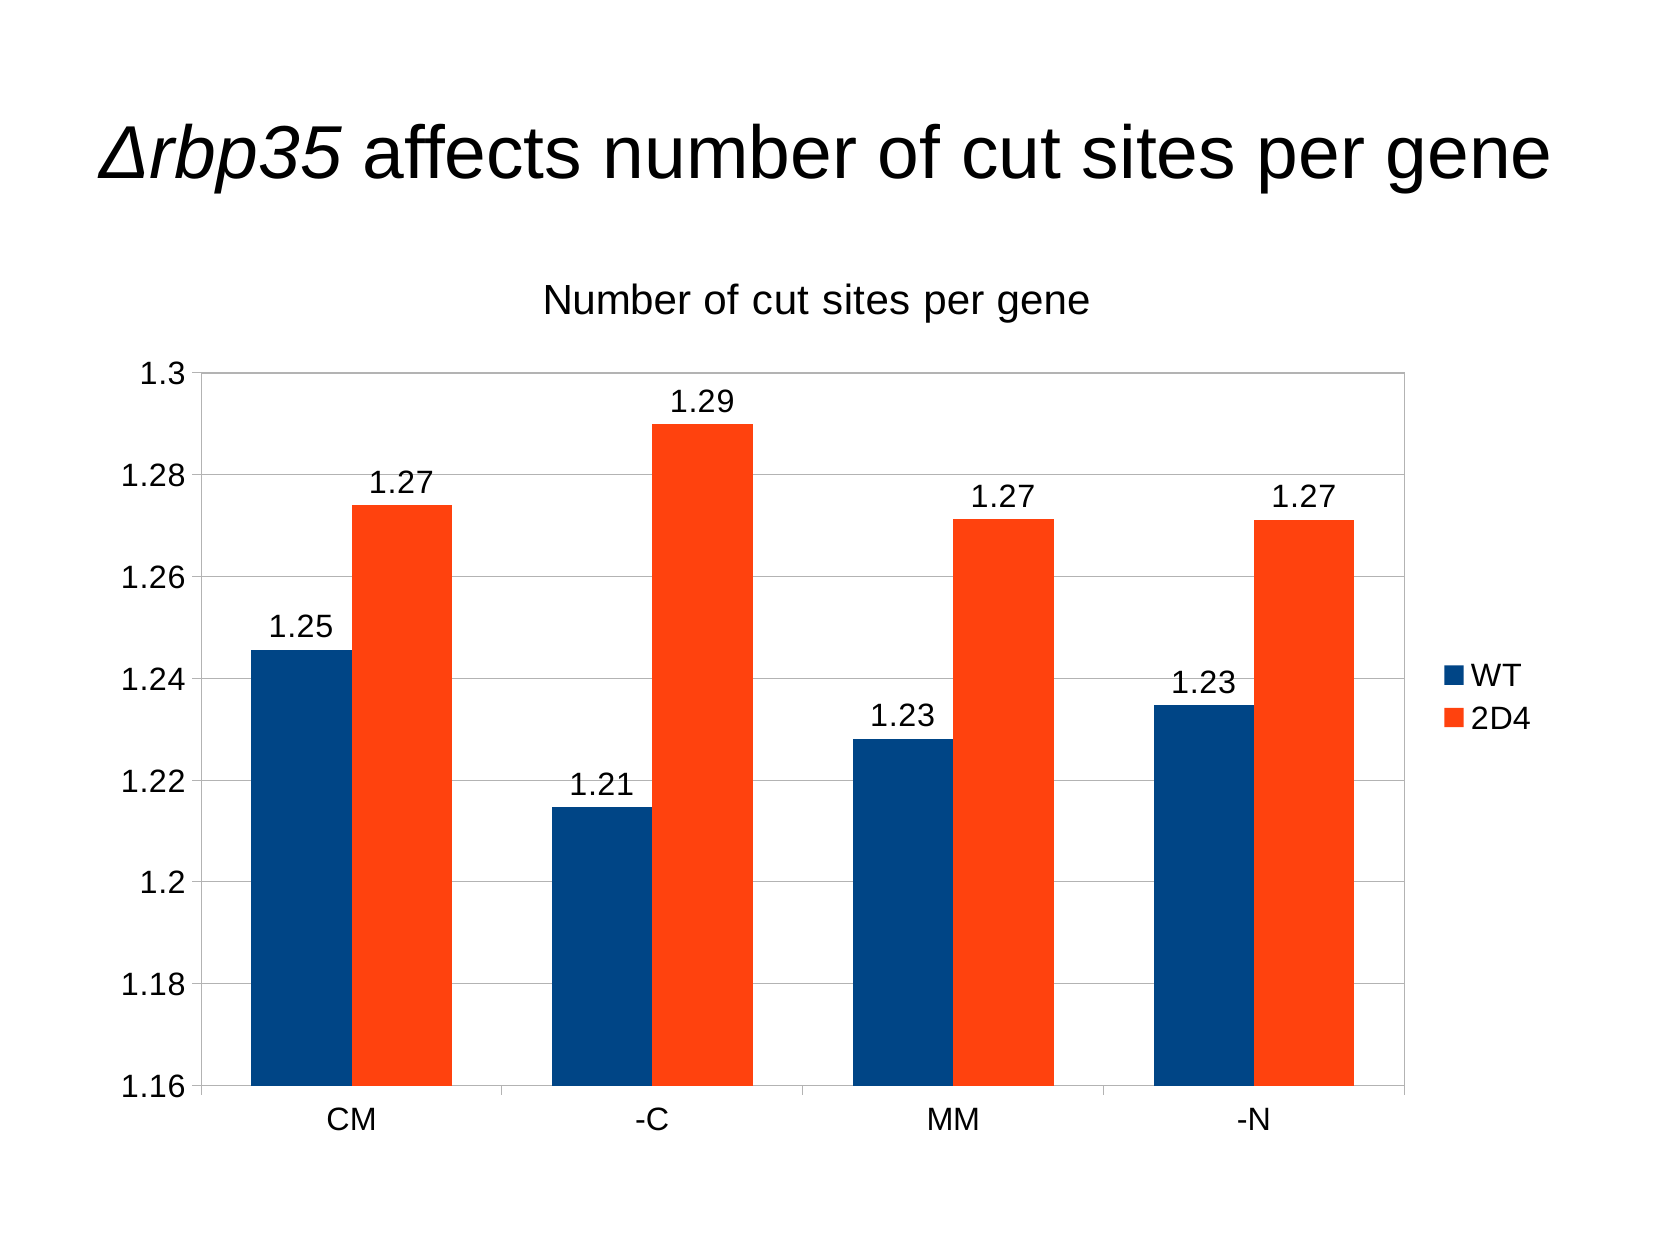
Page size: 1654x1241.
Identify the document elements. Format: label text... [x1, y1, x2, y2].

title Δrbp35 affects number of cut sites per gene [82, 49, 1571, 257]
chart [91, 238, 1555, 1155]
